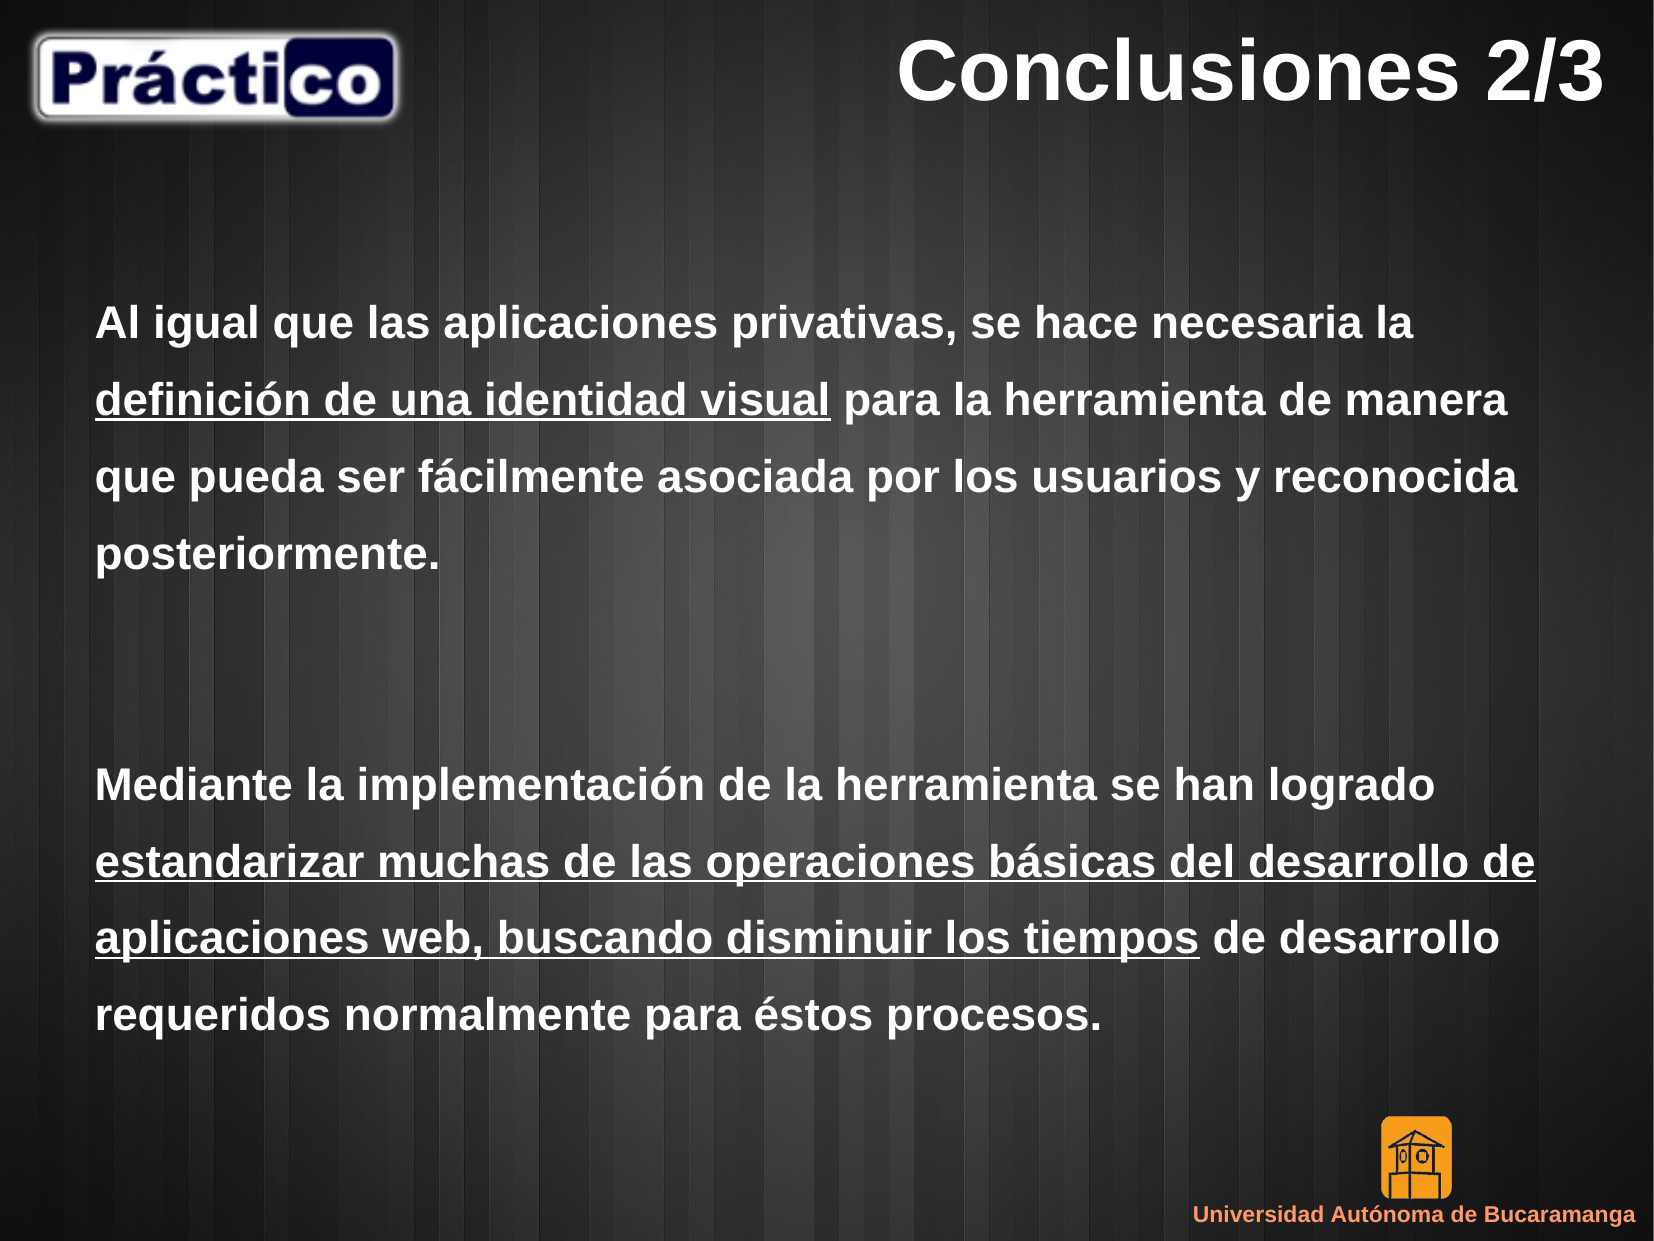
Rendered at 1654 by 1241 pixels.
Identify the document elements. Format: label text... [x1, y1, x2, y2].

text_box Universidad Autónoma de Bucaramanga [1192, 1173, 1654, 1241]
title Conclusiones 2/3 [466, 17, 1607, 125]
title Al igual que las aplicaciones privativas, se hace necesaria la definición de una identidad visual para la herramienta de manera que pueda ser fácilmente asociada por los usuarios y reconocida posteriormente. Mediante la implementación de la herramienta se han logrado estandarizar muchas de las operaciones básicas del desarrollo de aplicaciones web, buscando disminuir los tiempos de desarrollo requeridos normalmente para éstos procesos. [94, 59, 1571, 1146]
picture [0, 0, 1654, 1241]
